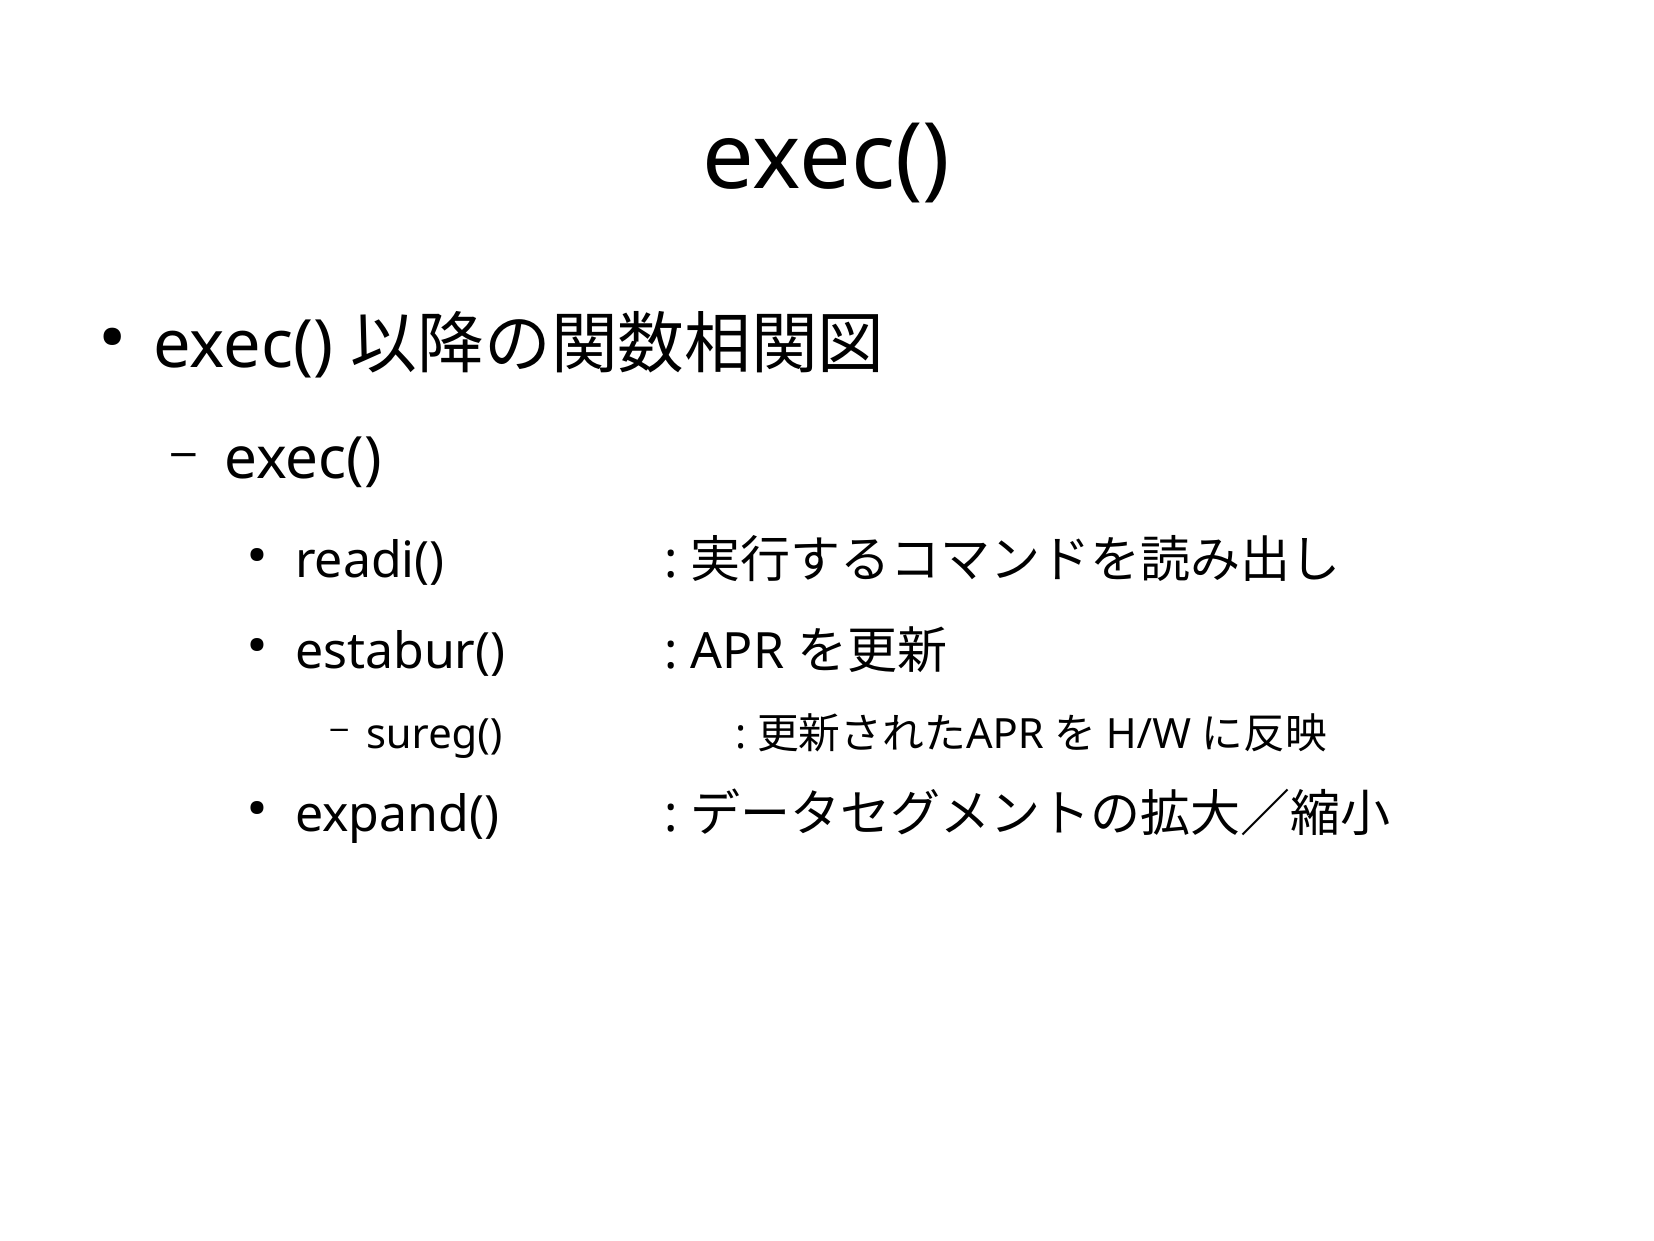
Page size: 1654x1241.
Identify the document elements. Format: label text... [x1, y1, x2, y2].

list exec() 以降の関数相関図 exec() readi() : 実行するコマンドを読み出し estabur() : APR を更新 sureg() : 更新されたAPR を H/W に反映 expand() : データセグメントの拡大／縮小 [82, 290, 1538, 1170]
title exec() [82, 49, 1571, 257]
